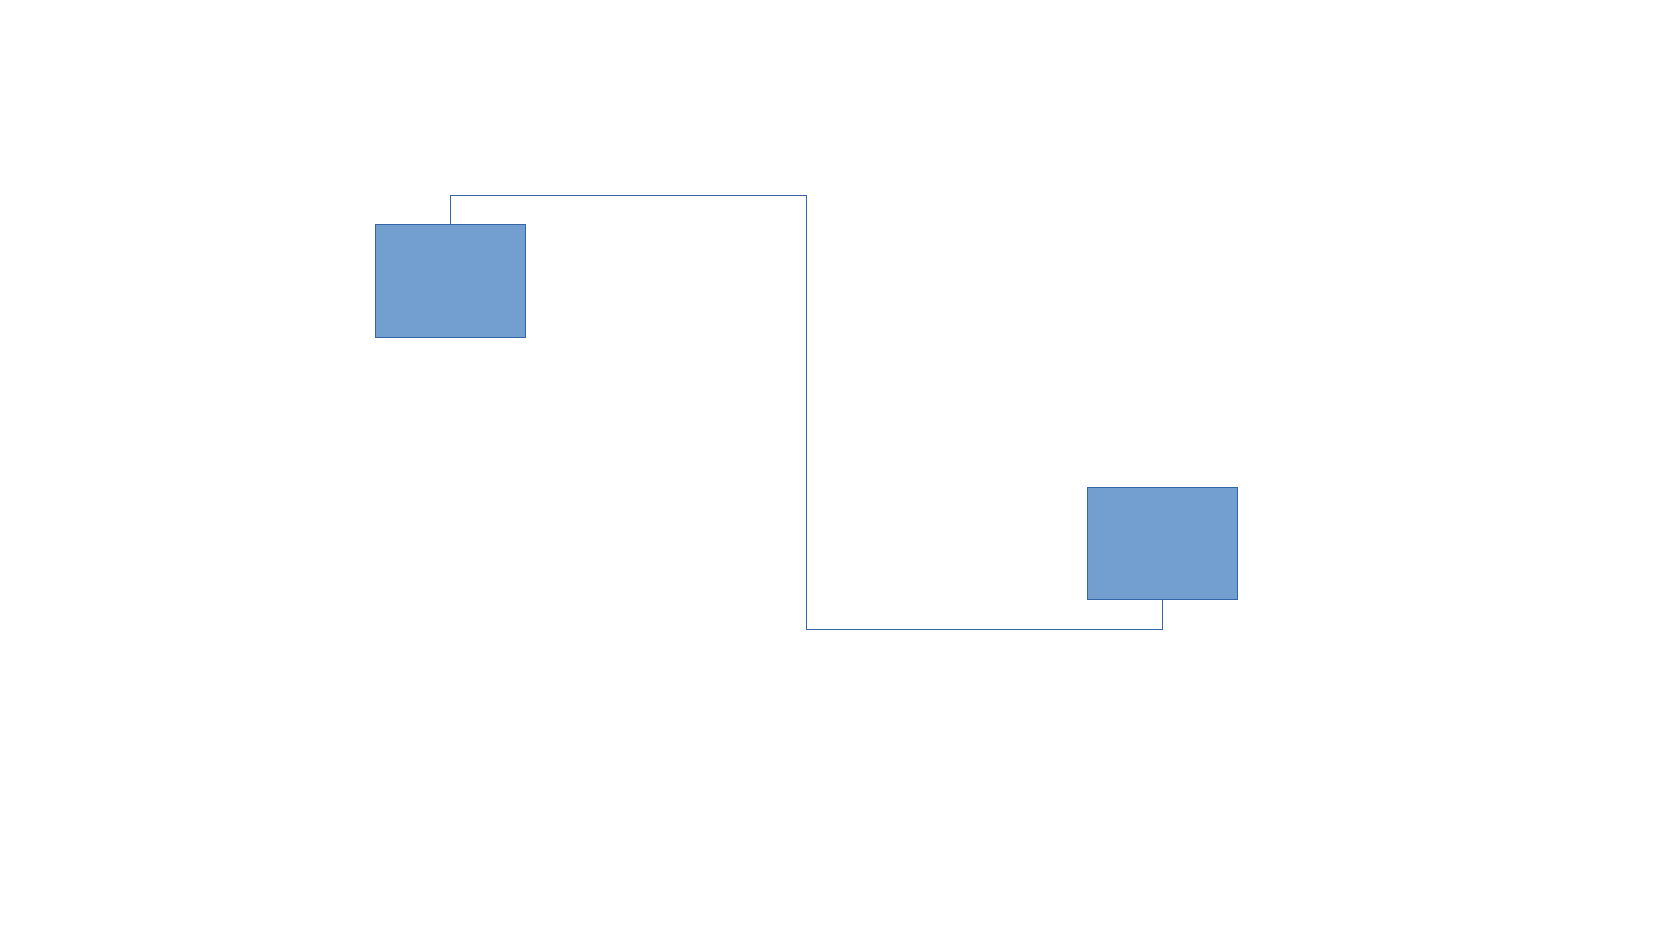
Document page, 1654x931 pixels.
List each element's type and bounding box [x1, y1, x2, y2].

text_box [1087, 487, 1238, 600]
text_box [375, 224, 526, 338]
